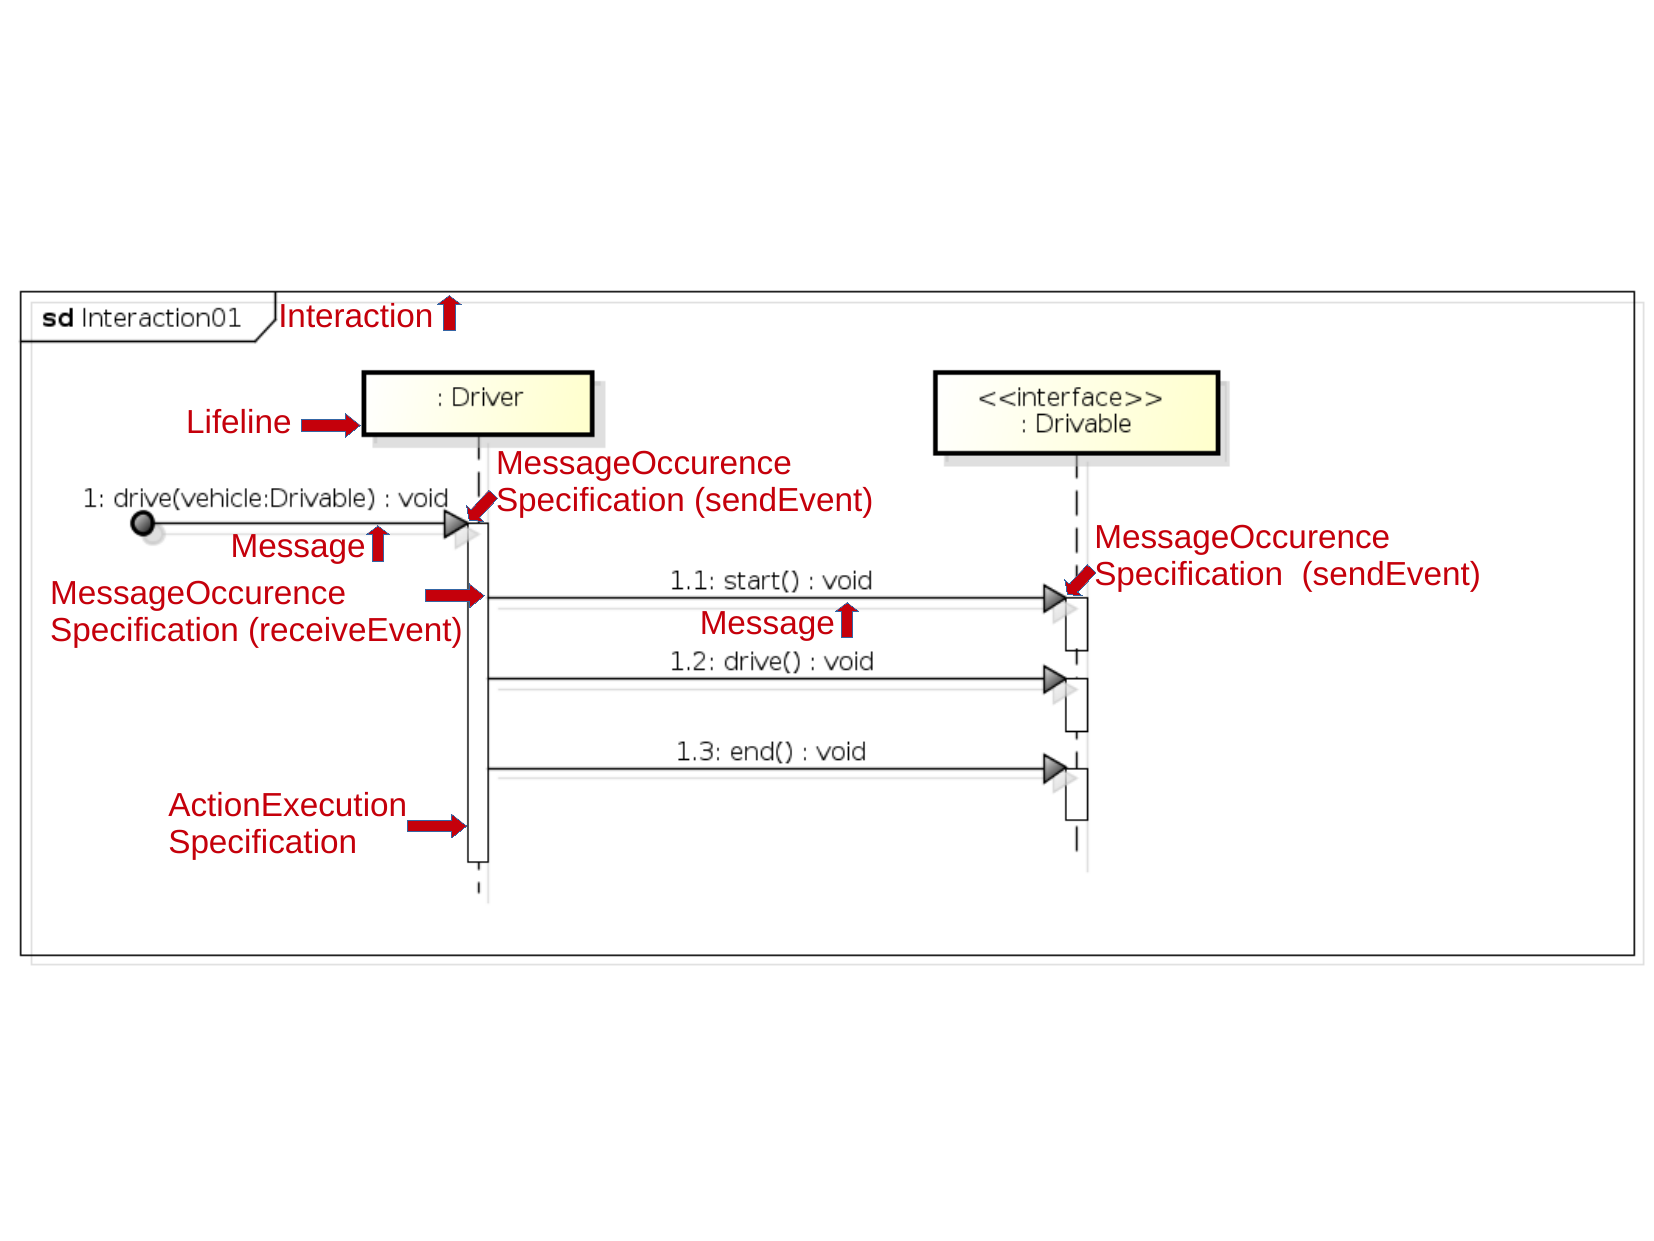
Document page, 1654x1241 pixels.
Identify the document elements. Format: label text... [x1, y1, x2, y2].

text_box [437, 295, 462, 331]
text_box Interaction [263, 290, 449, 343]
text_box Lifeline [171, 396, 307, 449]
text_box ActionExecution Specification [153, 779, 423, 870]
text_box [466, 490, 498, 522]
text_box [423, 814, 467, 838]
text_box [1064, 564, 1096, 596]
text_box MessageOccurence Specification (receiveEvent) [35, 566, 479, 657]
text_box Message [215, 520, 381, 566]
text_box Message [685, 597, 850, 650]
text_box [479, 591, 485, 600]
text_box [307, 413, 361, 438]
picture [0, 271, 1654, 975]
text_box MessageOccurence Specification (sendEvent) [481, 437, 889, 527]
text_box [835, 602, 859, 638]
text_box MessageOccurence Specification (sendEvent) [1079, 511, 1497, 602]
text_box [366, 525, 390, 562]
